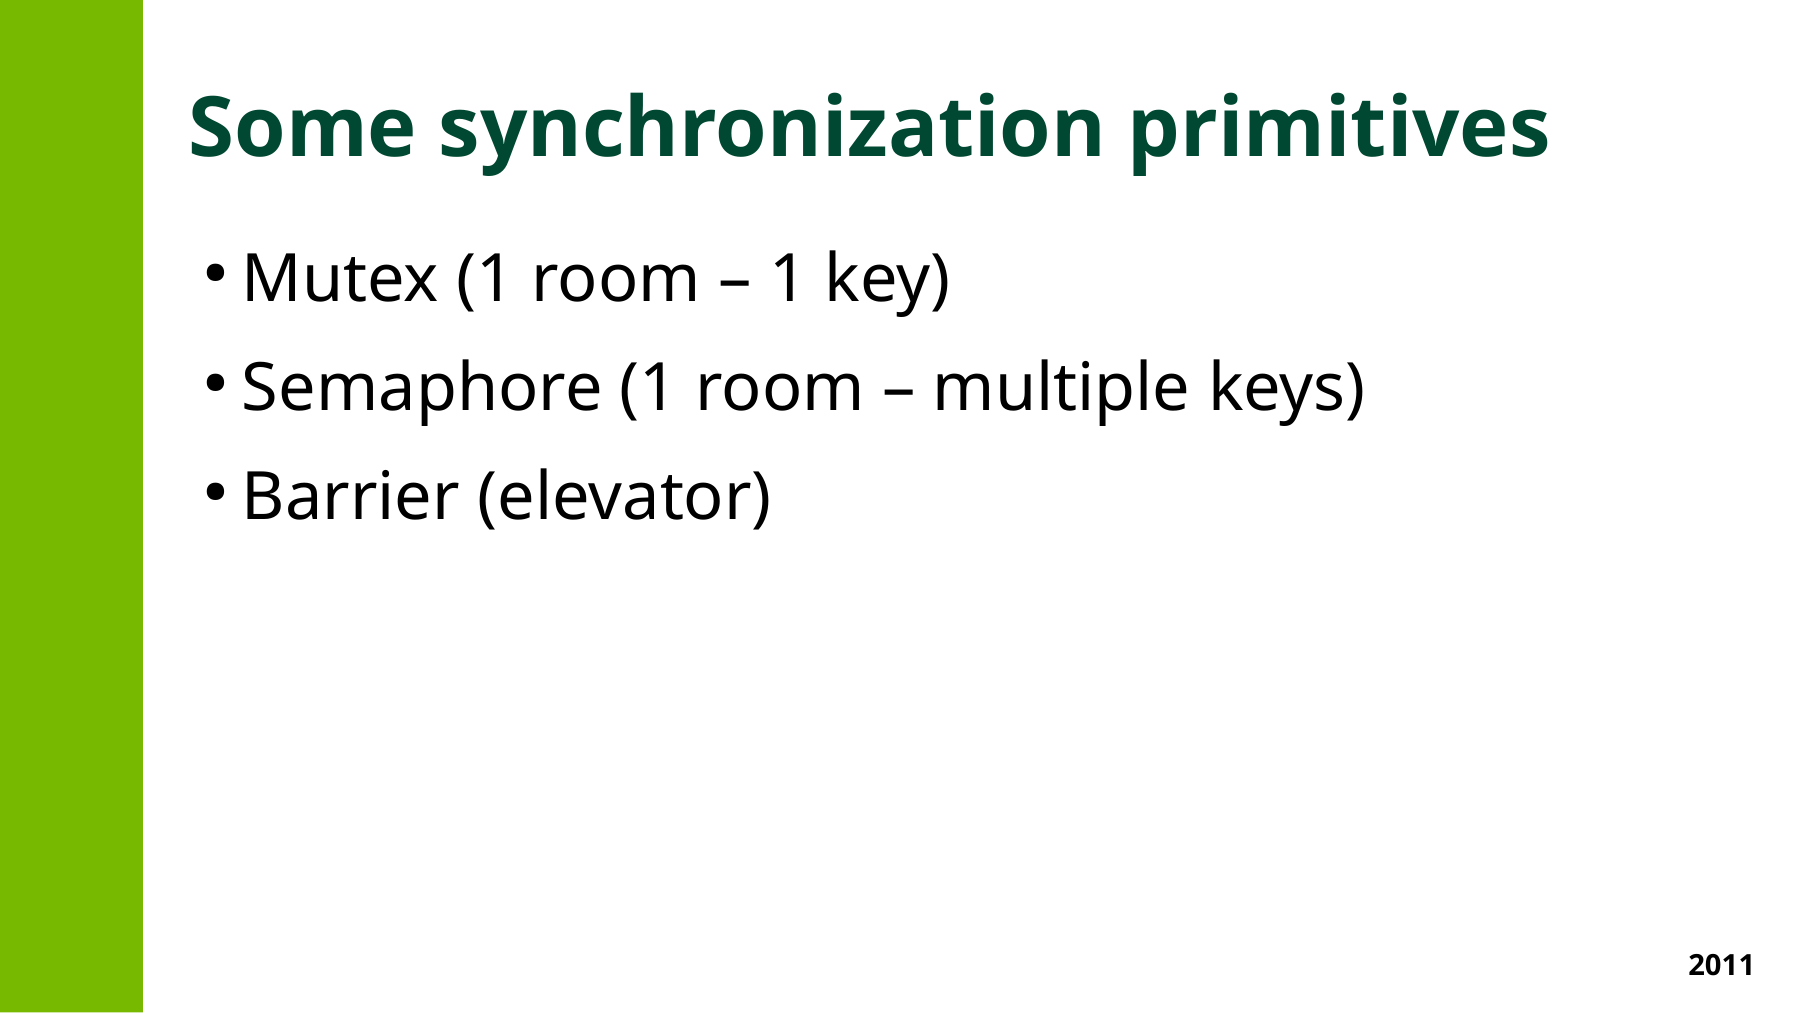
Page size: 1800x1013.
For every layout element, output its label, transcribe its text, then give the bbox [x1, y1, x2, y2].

title Some synchronization primitives [188, 40, 1733, 211]
list Mutex (1 room – 1 key) Semaphore (1 room – multiple keys) Barrier (elevator) [188, 227, 1733, 976]
